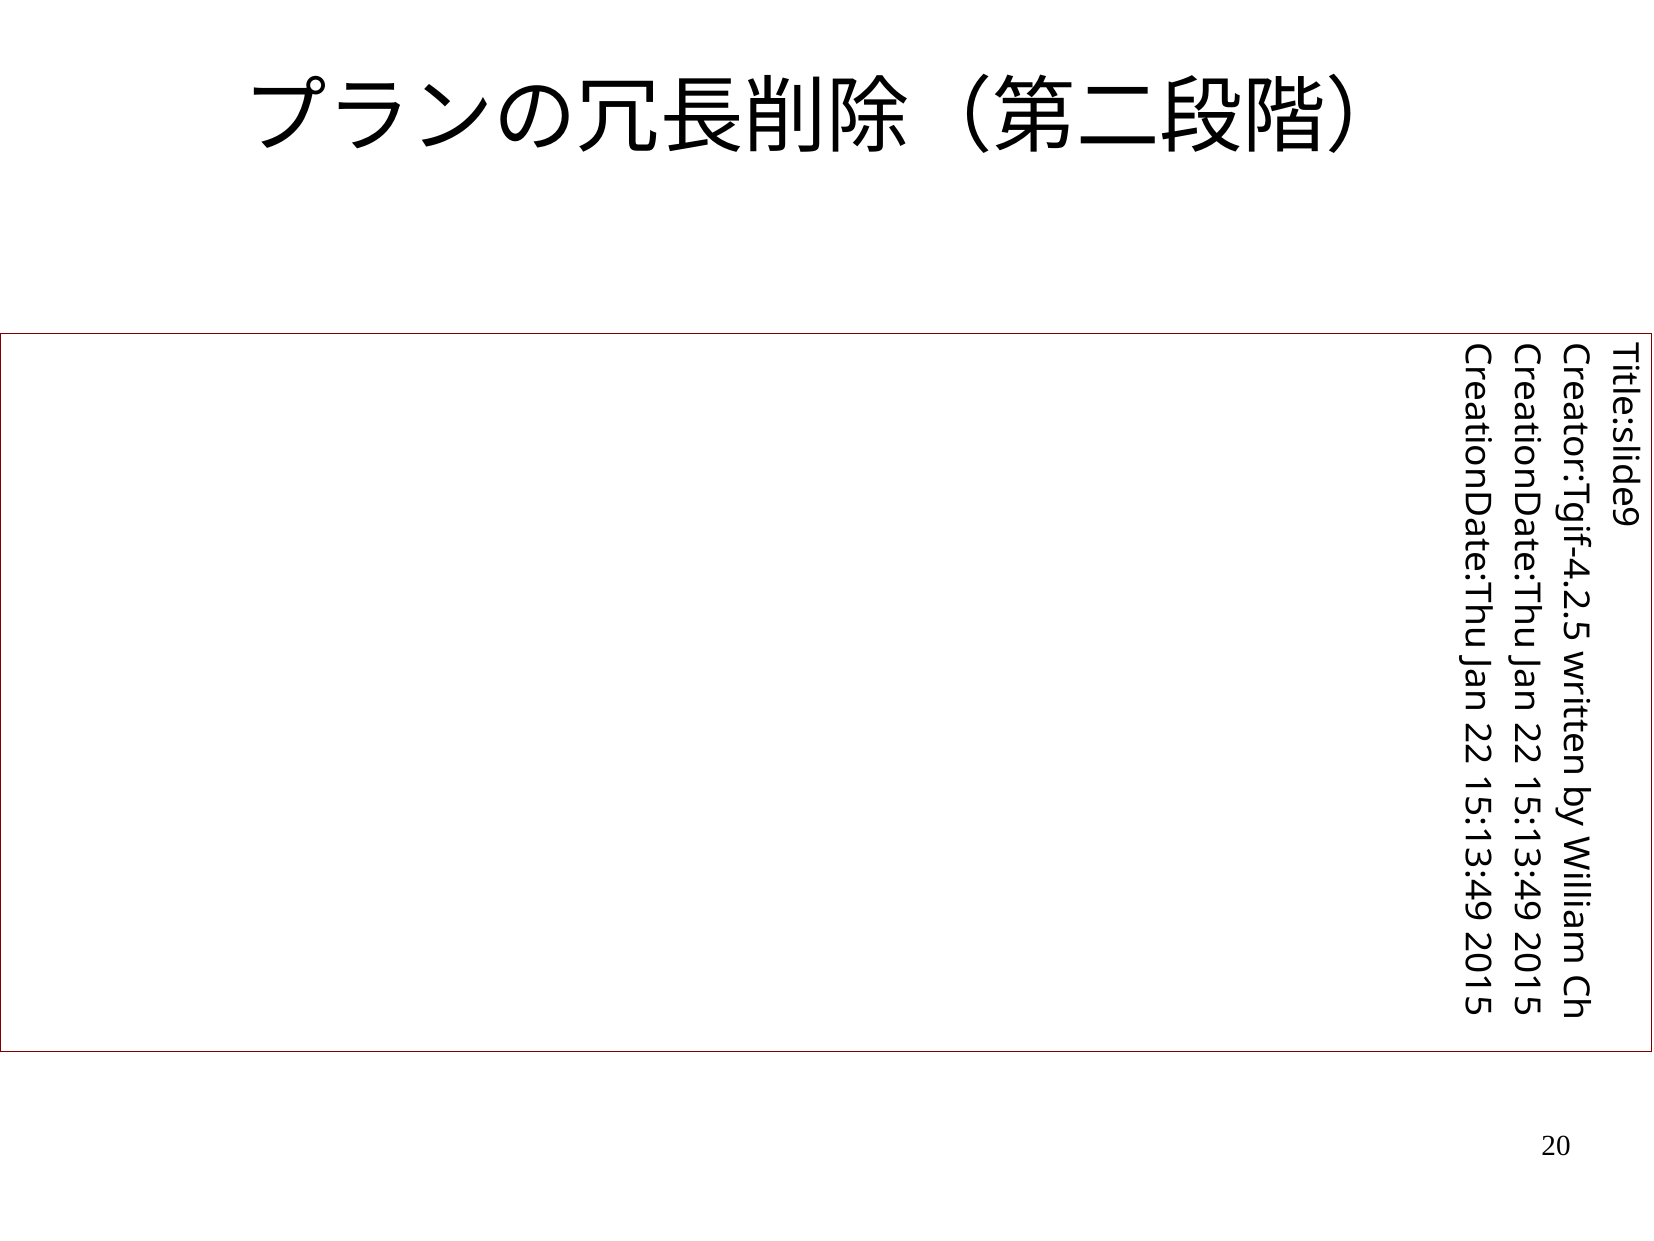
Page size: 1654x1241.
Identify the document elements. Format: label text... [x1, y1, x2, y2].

title プランの冗長削除（第二段階） [82, 5, 1571, 213]
picture [0, 330, 1654, 1052]
